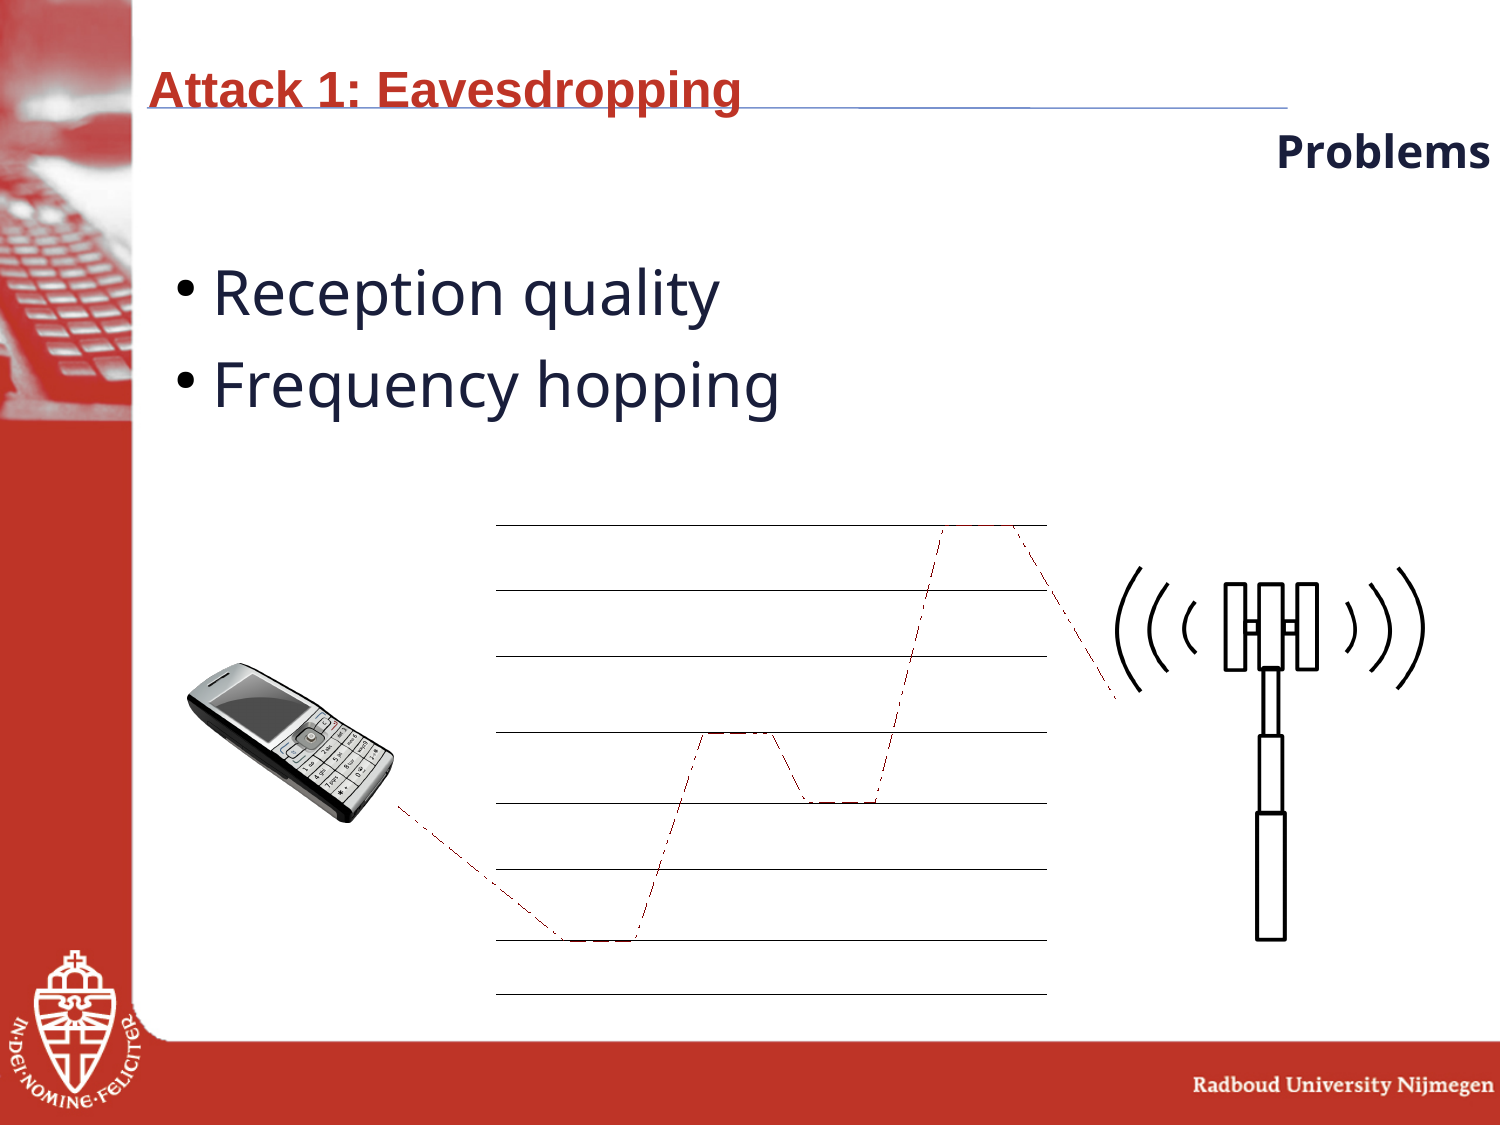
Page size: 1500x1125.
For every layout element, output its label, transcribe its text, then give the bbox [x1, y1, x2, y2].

text_box Problems [406, 115, 1495, 178]
title Attack 1: Eavesdropping [147, 0, 1491, 122]
list Reception quality Frequency hopping [174, 245, 1463, 451]
picture [0, 0, 1500, 1125]
